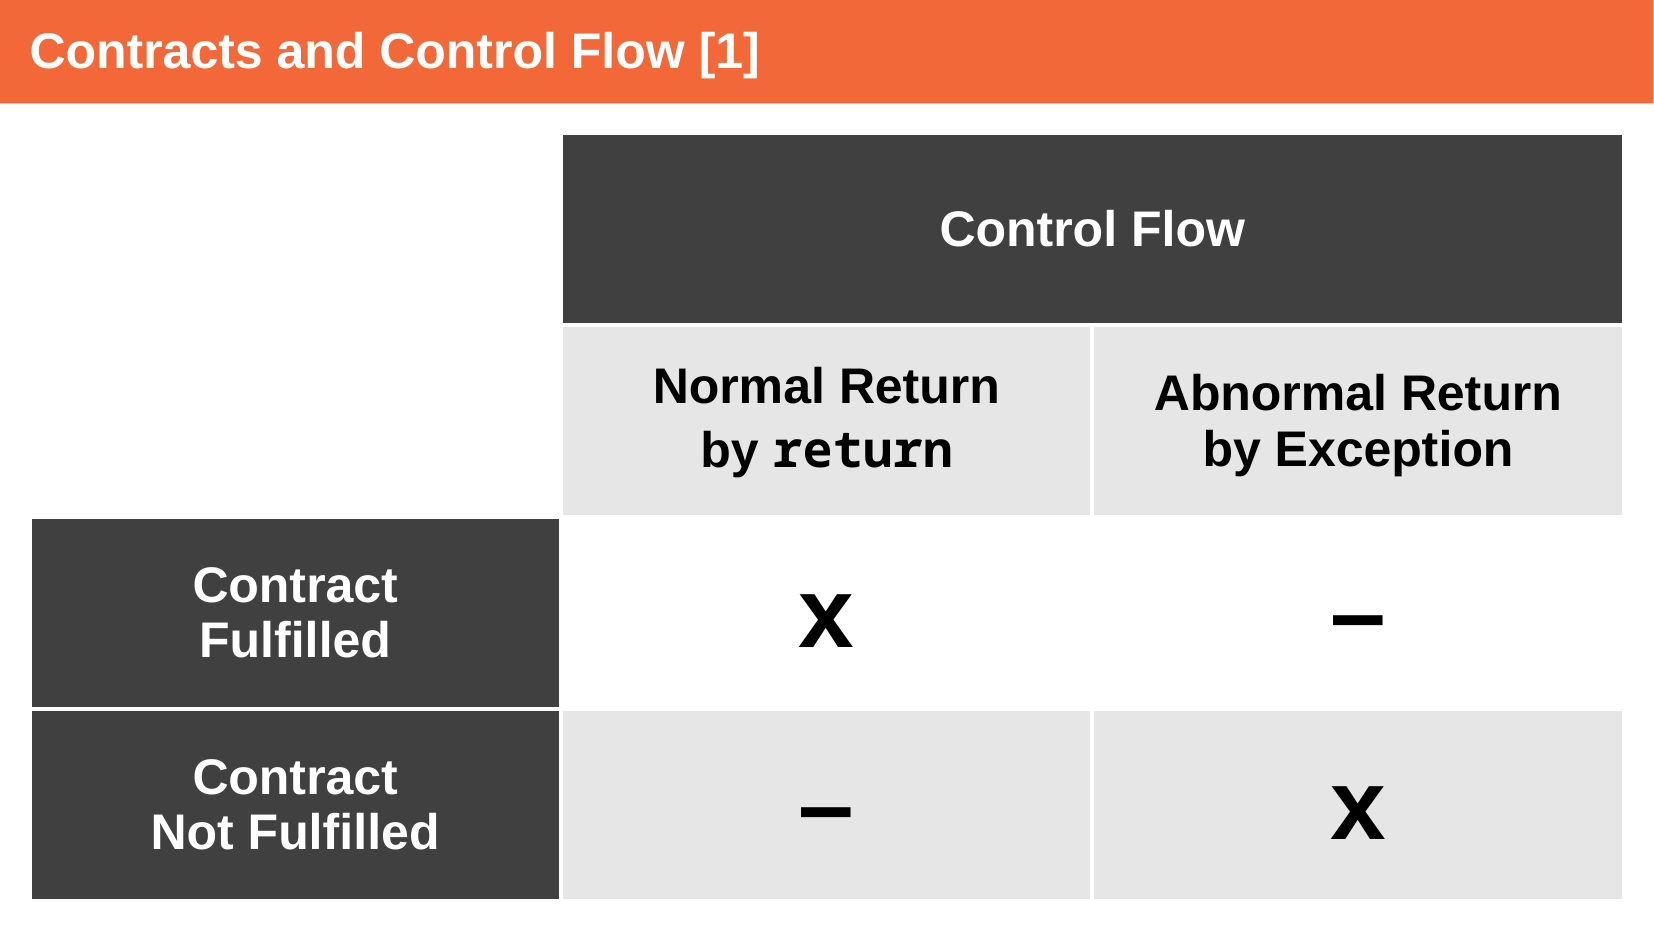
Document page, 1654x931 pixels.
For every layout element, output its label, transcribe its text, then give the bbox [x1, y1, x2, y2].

table_header [32, 135, 559, 323]
table_cell Contract Fulfilled [32, 519, 559, 707]
table_cell Abnormal Return by Exception [1094, 327, 1622, 515]
table_cell Contract Not Fulfilled [32, 711, 559, 899]
table_cell Normal Return by return [563, 327, 1090, 515]
table_cell – [1094, 519, 1622, 707]
table_cell – [563, 711, 1090, 899]
table_header Control Flow [563, 135, 1622, 323]
table_cell [32, 327, 559, 515]
title Contracts and Control Flow [1] [0, 0, 1654, 104]
table_cell x [563, 519, 1090, 707]
table_cell x [1094, 711, 1622, 899]
